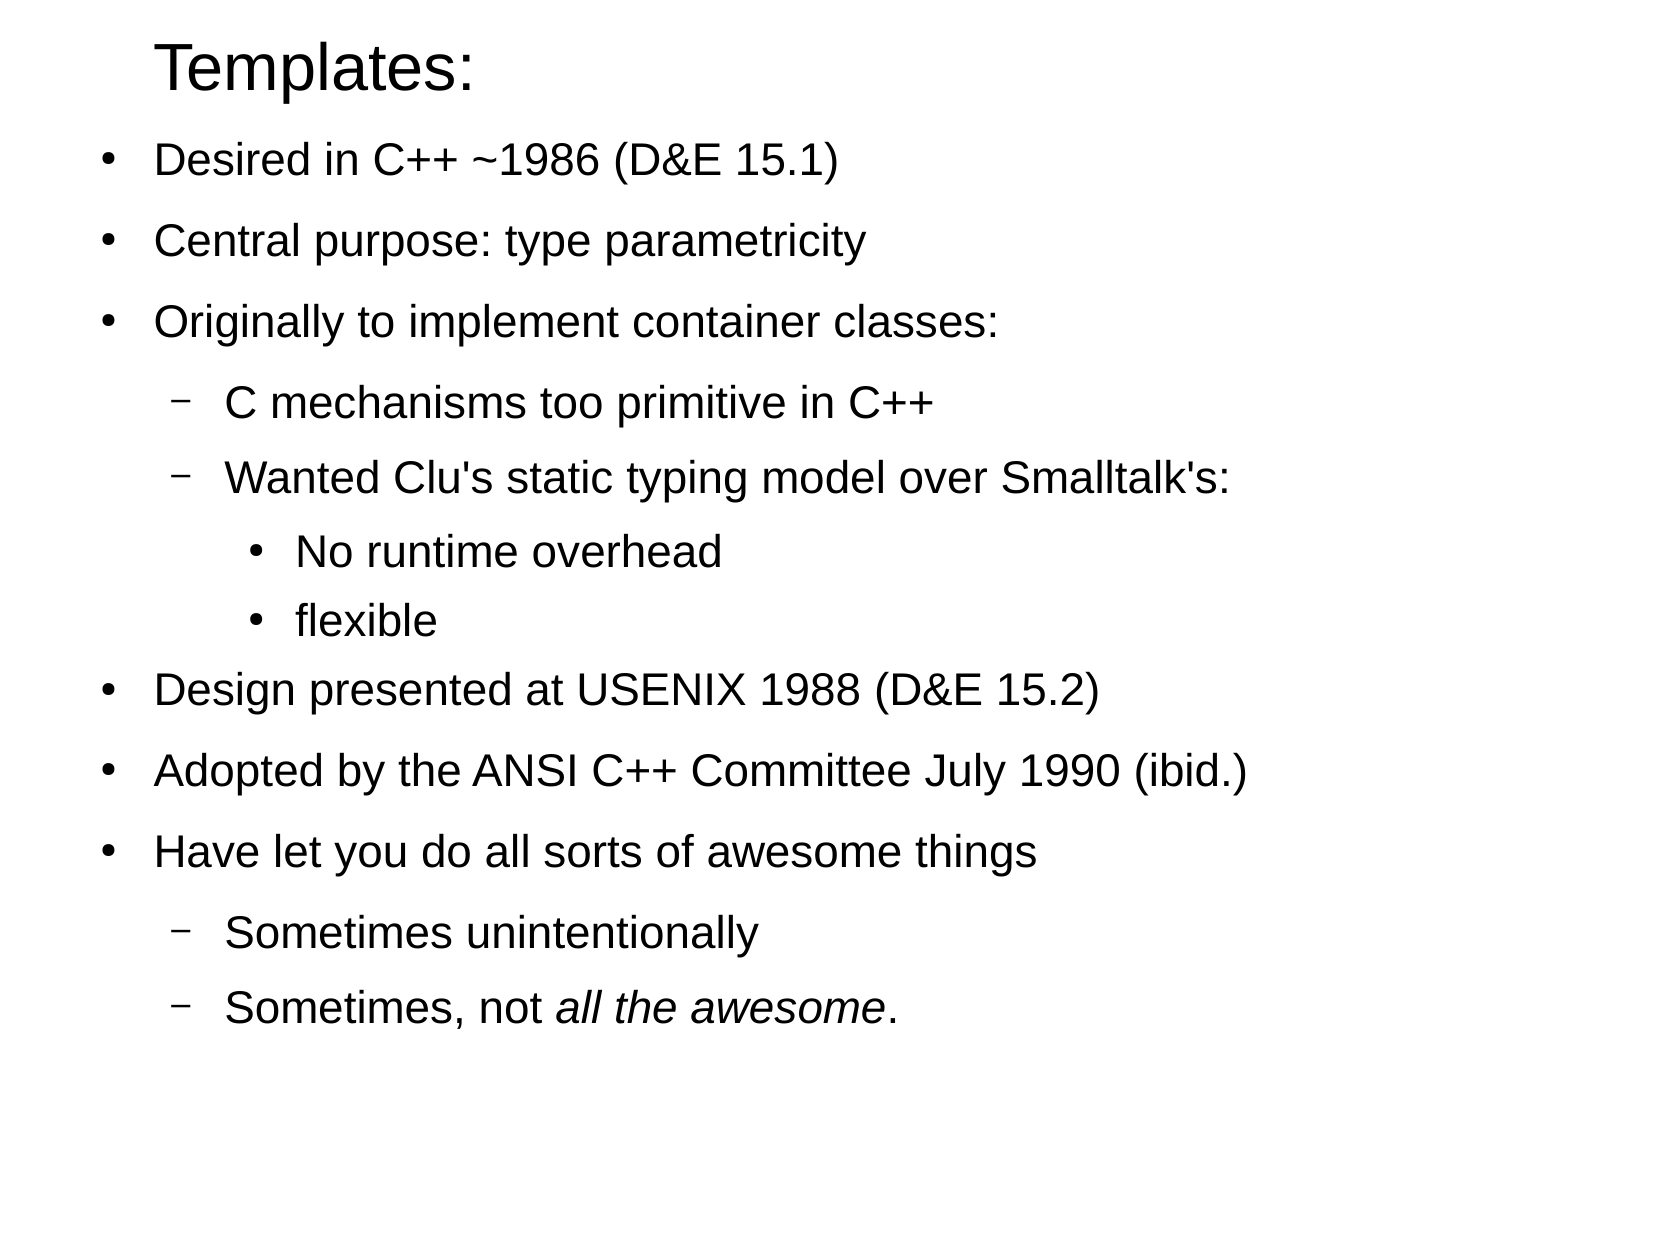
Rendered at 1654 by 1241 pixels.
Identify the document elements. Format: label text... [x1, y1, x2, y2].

list Templates: Desired in C++ ~1986 (D&E 15.1) Central purpose: type parametricity Originally to implement container classes: C mechanisms too primitive in C++ Wanted Clu's static typing model over Smalltalk's: No runtime overhead flexible Design presented at USENIX 1988 (D&E 15.2) Adopted by the ANSI C++ Committee July 1990 (ibid.) Have let you do all sorts of awesome things Sometimes unintentionally Sometimes, not all the awesome. [82, 30, 1571, 1201]
